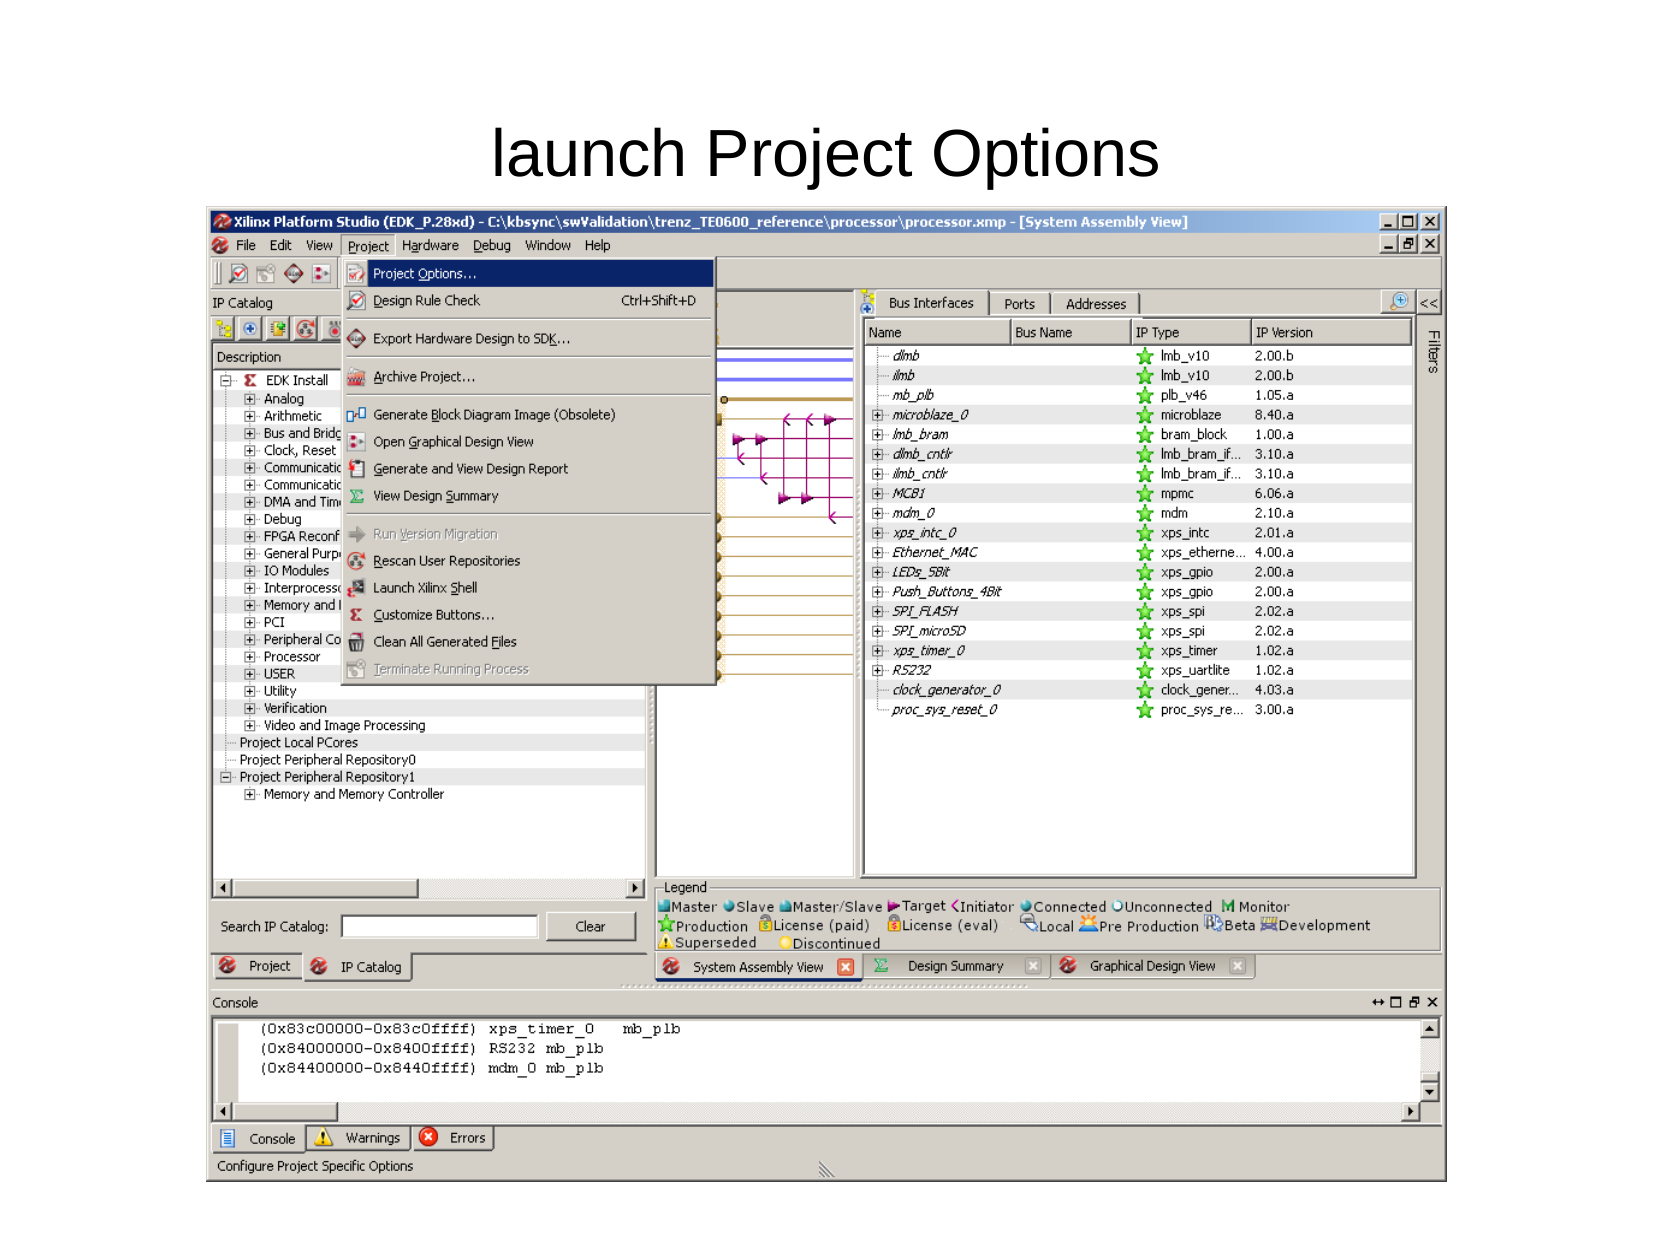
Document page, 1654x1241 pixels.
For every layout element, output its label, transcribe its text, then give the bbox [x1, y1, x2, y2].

picture [206, 206, 1447, 1182]
title launch Project Options [82, 49, 1571, 257]
